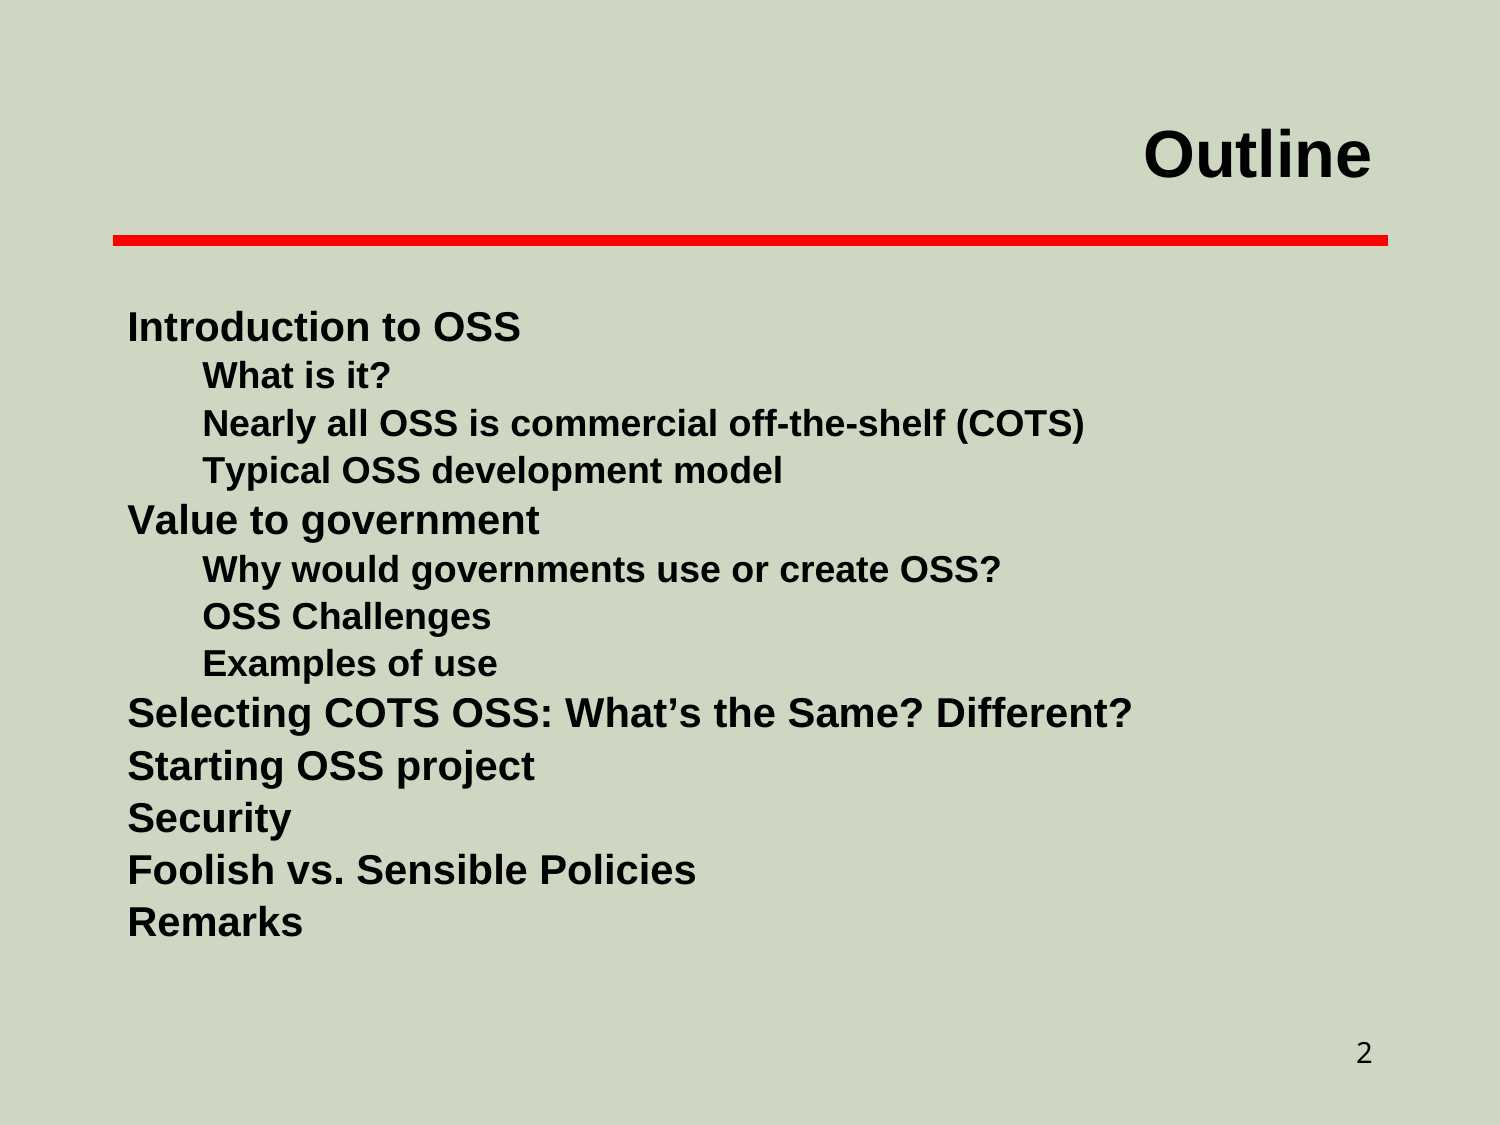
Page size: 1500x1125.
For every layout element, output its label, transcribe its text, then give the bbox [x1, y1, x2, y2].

list Introduction to OSS What is it? Nearly all OSS is commercial off-the-shelf (COTS) Typical OSS development model Value to government Why would governments use or create OSS? OSS Challenges Examples of use Selecting COTS OSS: What’s the Same? Different? Starting OSS project Security Foolish vs. Sensible Policies Remarks [112, 299, 1388, 1000]
title Outline [337, 85, 1388, 224]
